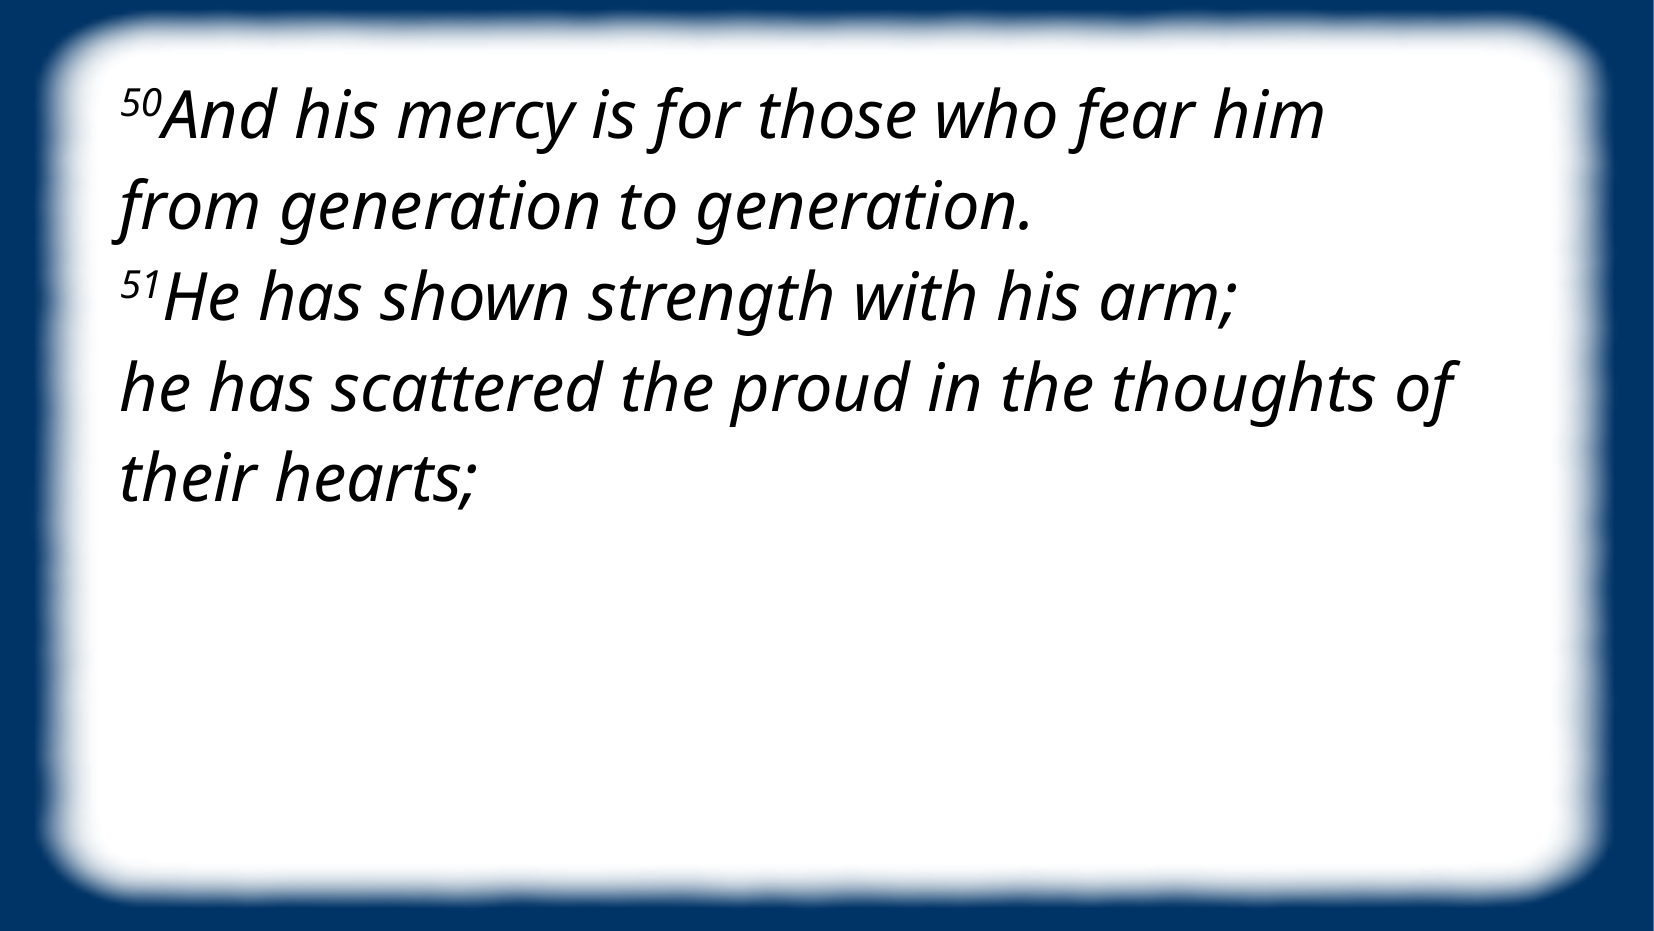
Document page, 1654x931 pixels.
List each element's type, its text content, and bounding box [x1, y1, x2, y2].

text_box 50And his mercy is for those who fear him from generation to generation. 51He has shown strength with his arm; he has scattered the proud in the thoughts of their hearts; [105, 60, 1546, 519]
picture [0, 0, 1654, 931]
